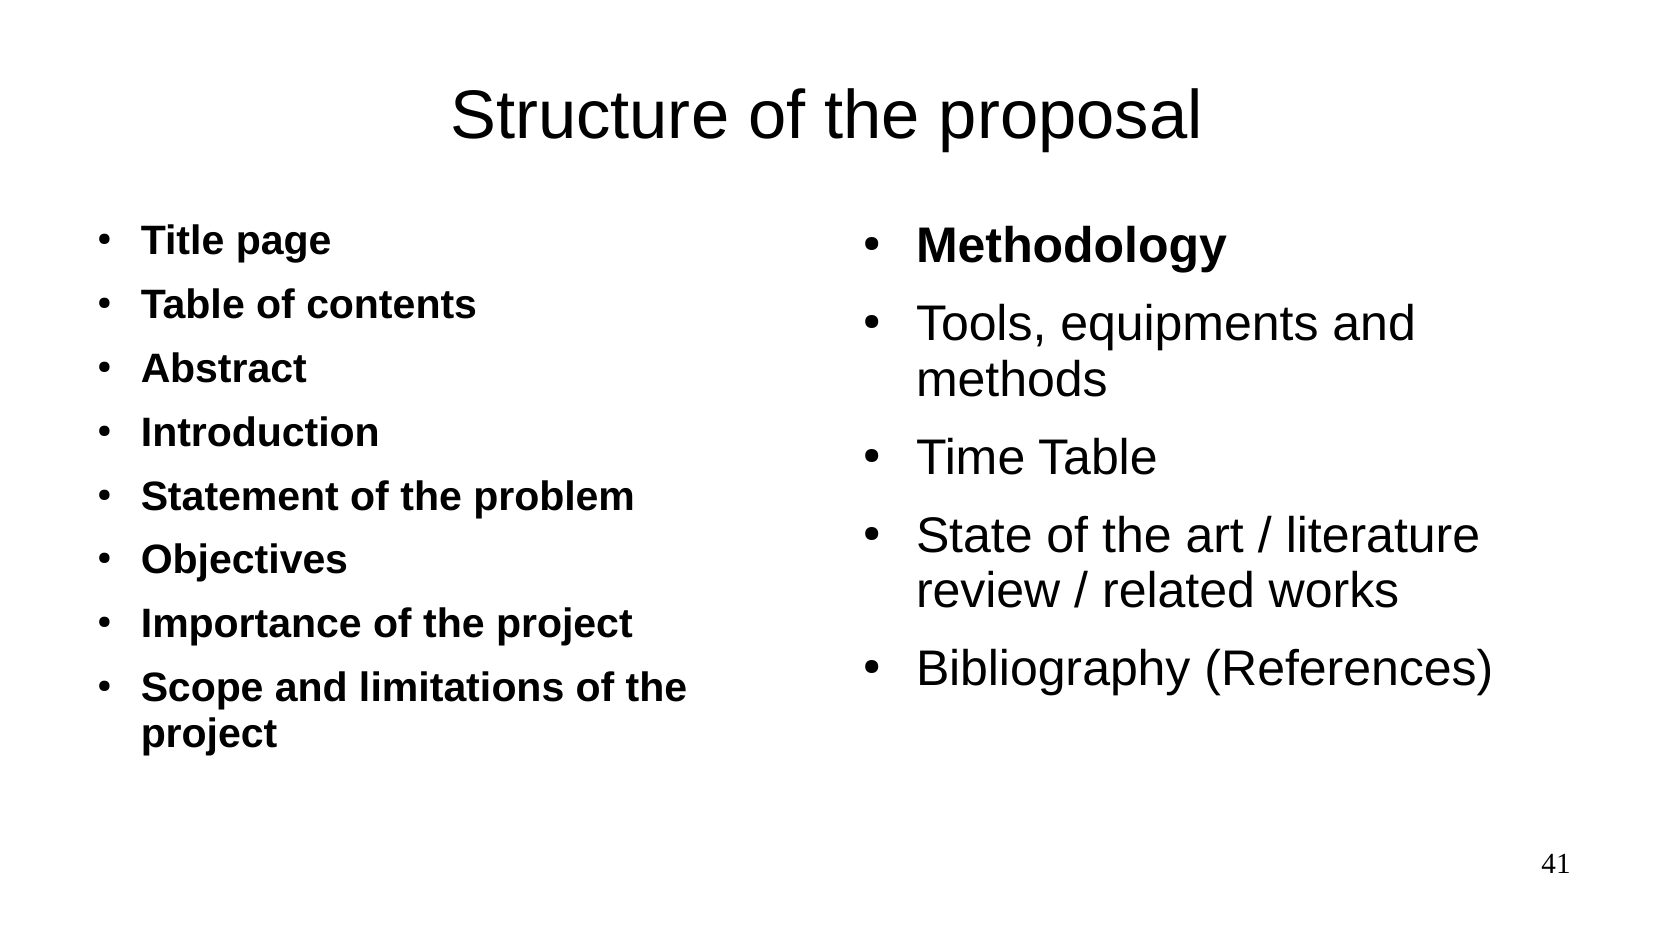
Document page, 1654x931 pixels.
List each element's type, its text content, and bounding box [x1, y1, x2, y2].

title Structure of the proposal [82, 37, 1571, 193]
list Title page Table of contents Abstract Introduction Statement of the problem Objectives Importance of the project Scope and limitations of the project [82, 217, 809, 758]
list Methodology Tools, equipments and methods Time Table State of the art / literature review / related works Bibliography (References) [845, 217, 1572, 758]
